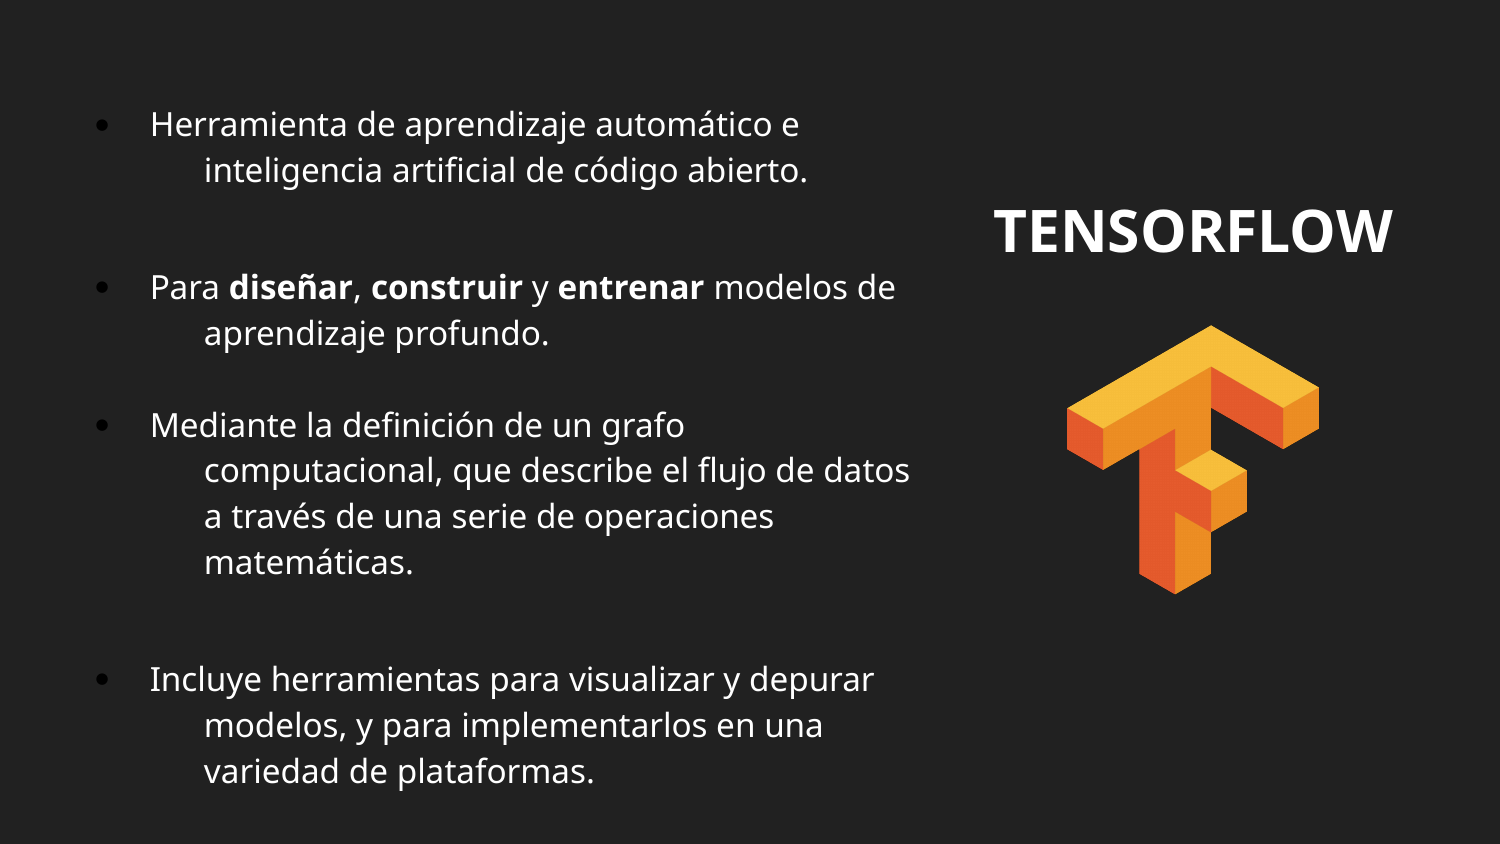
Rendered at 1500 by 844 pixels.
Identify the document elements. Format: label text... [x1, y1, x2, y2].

title TENSORFLOW [935, 178, 1466, 273]
text_box Herramienta de aprendizaje automático e inteligencia artificial de código abierto. Para diseñar, construir y entrenar modelos de aprendizaje profundo. Mediante la definición de un grafo computacional, que describe el flujo de datos a través de una serie de operaciones matemáticas. Incluye herramientas para visualizar y depurar modelos, y para implementarlos en una variedad de plataformas. [38, 82, 935, 805]
picture [1067, 325, 1320, 595]
